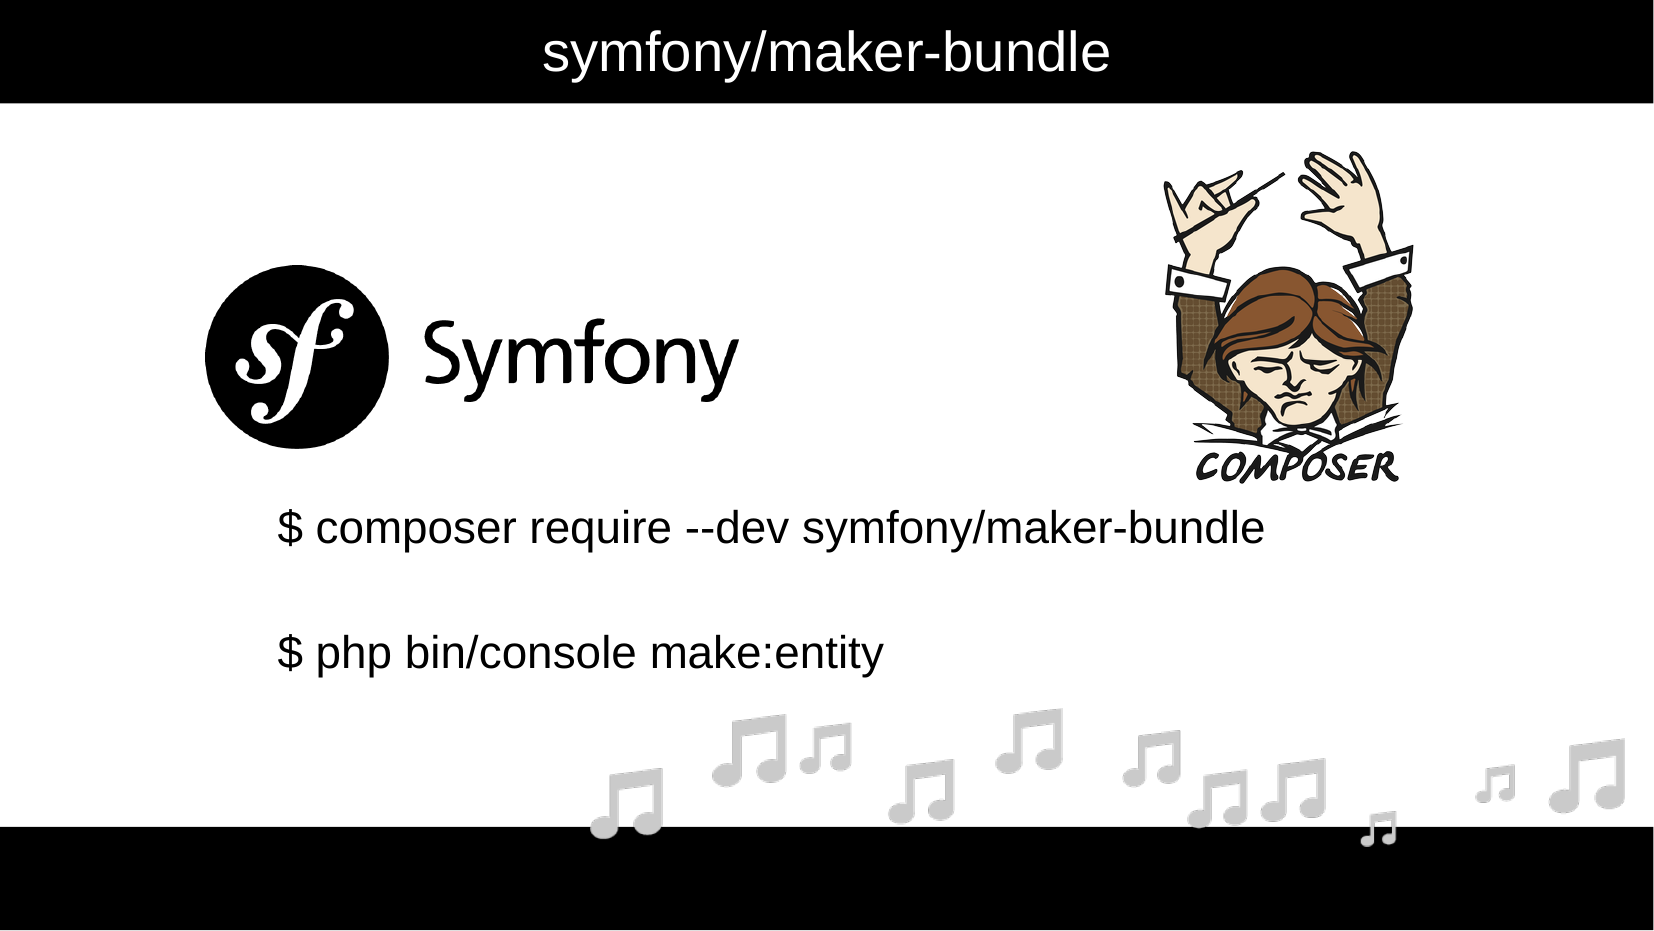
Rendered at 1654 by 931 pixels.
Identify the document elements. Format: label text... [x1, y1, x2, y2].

picture [1151, 147, 1428, 487]
title symfony/maker-bundle [59, 6, 1595, 98]
picture [205, 265, 739, 449]
list $ composer require --dev symfony/maker-bundle $ php bin/console make:entity [206, 501, 1388, 709]
